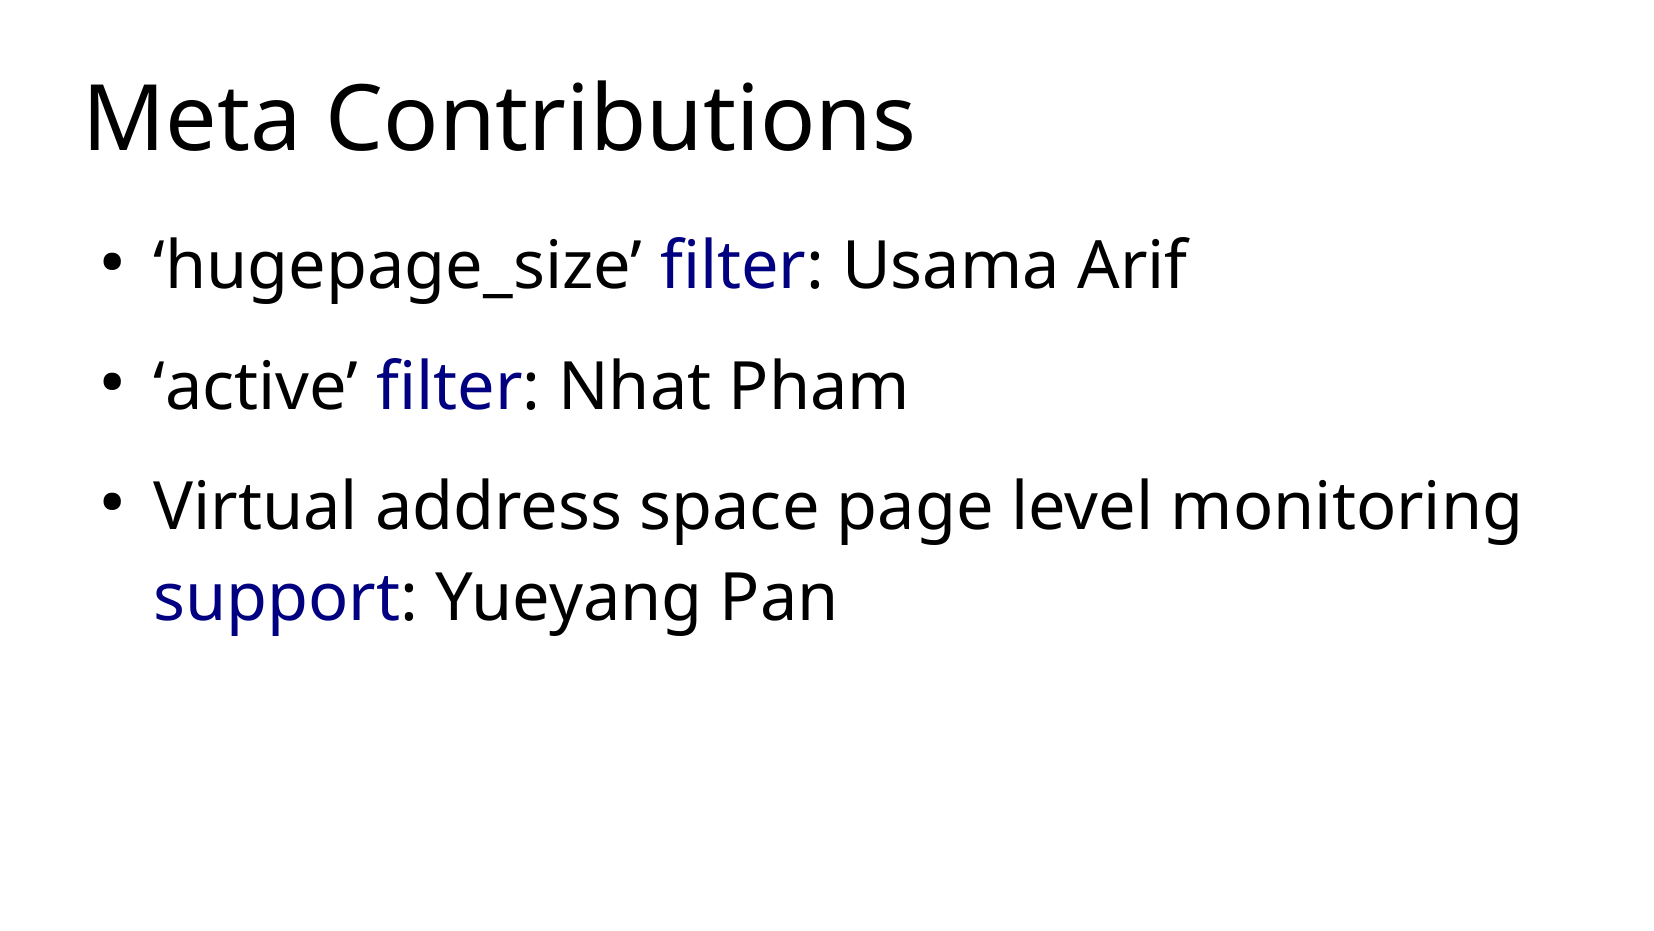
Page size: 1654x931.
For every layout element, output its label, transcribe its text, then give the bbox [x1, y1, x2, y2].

title Meta Contributions [82, 37, 1571, 193]
list ‘hugepage_size’ filter: Usama Arif ‘active’ filter: Nhat Pham Virtual address space page level monitoring support: Yueyang Pan [82, 217, 1571, 758]
